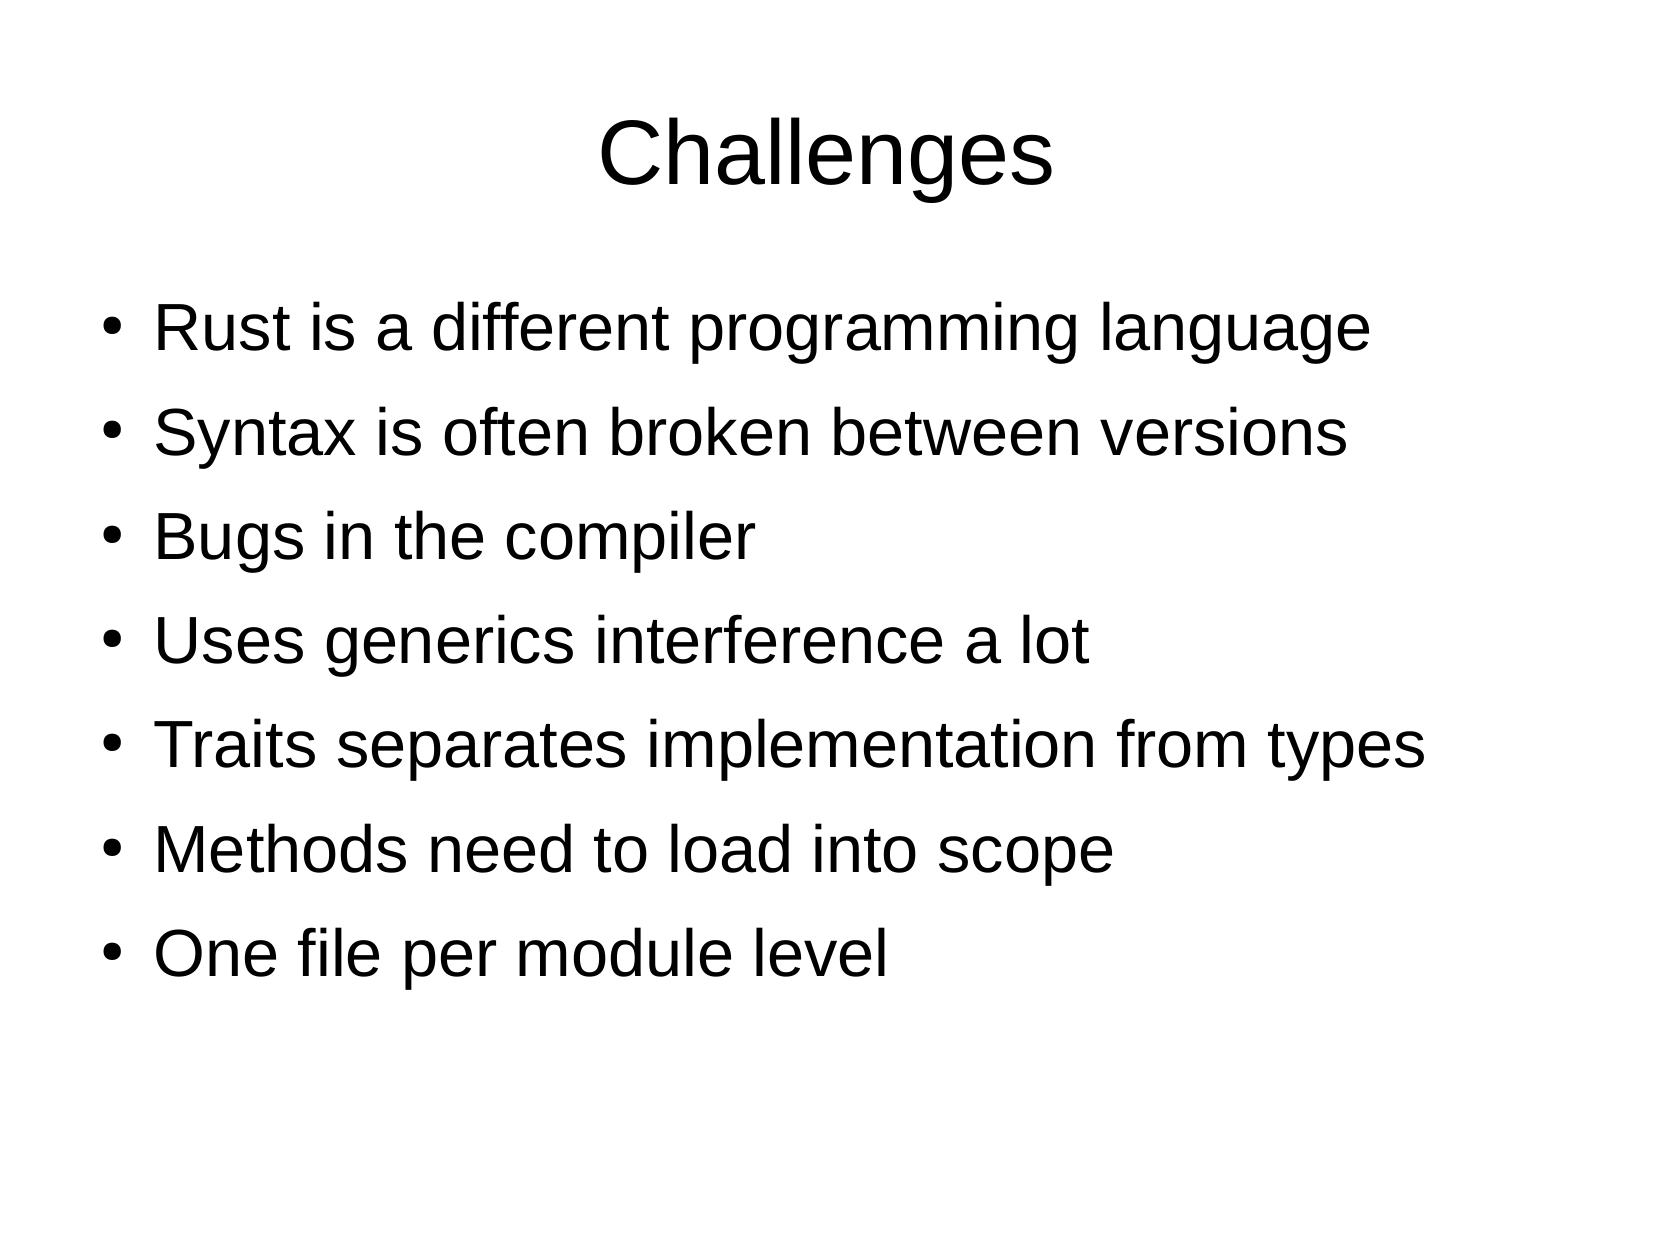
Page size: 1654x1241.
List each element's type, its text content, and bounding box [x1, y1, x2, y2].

title Challenges [82, 49, 1571, 257]
list Rust is a different programming language Syntax is often broken between versions Bugs in the compiler Uses generics interference a lot Traits separates implementation from types Methods need to load into scope One file per module level [82, 290, 1538, 1010]
